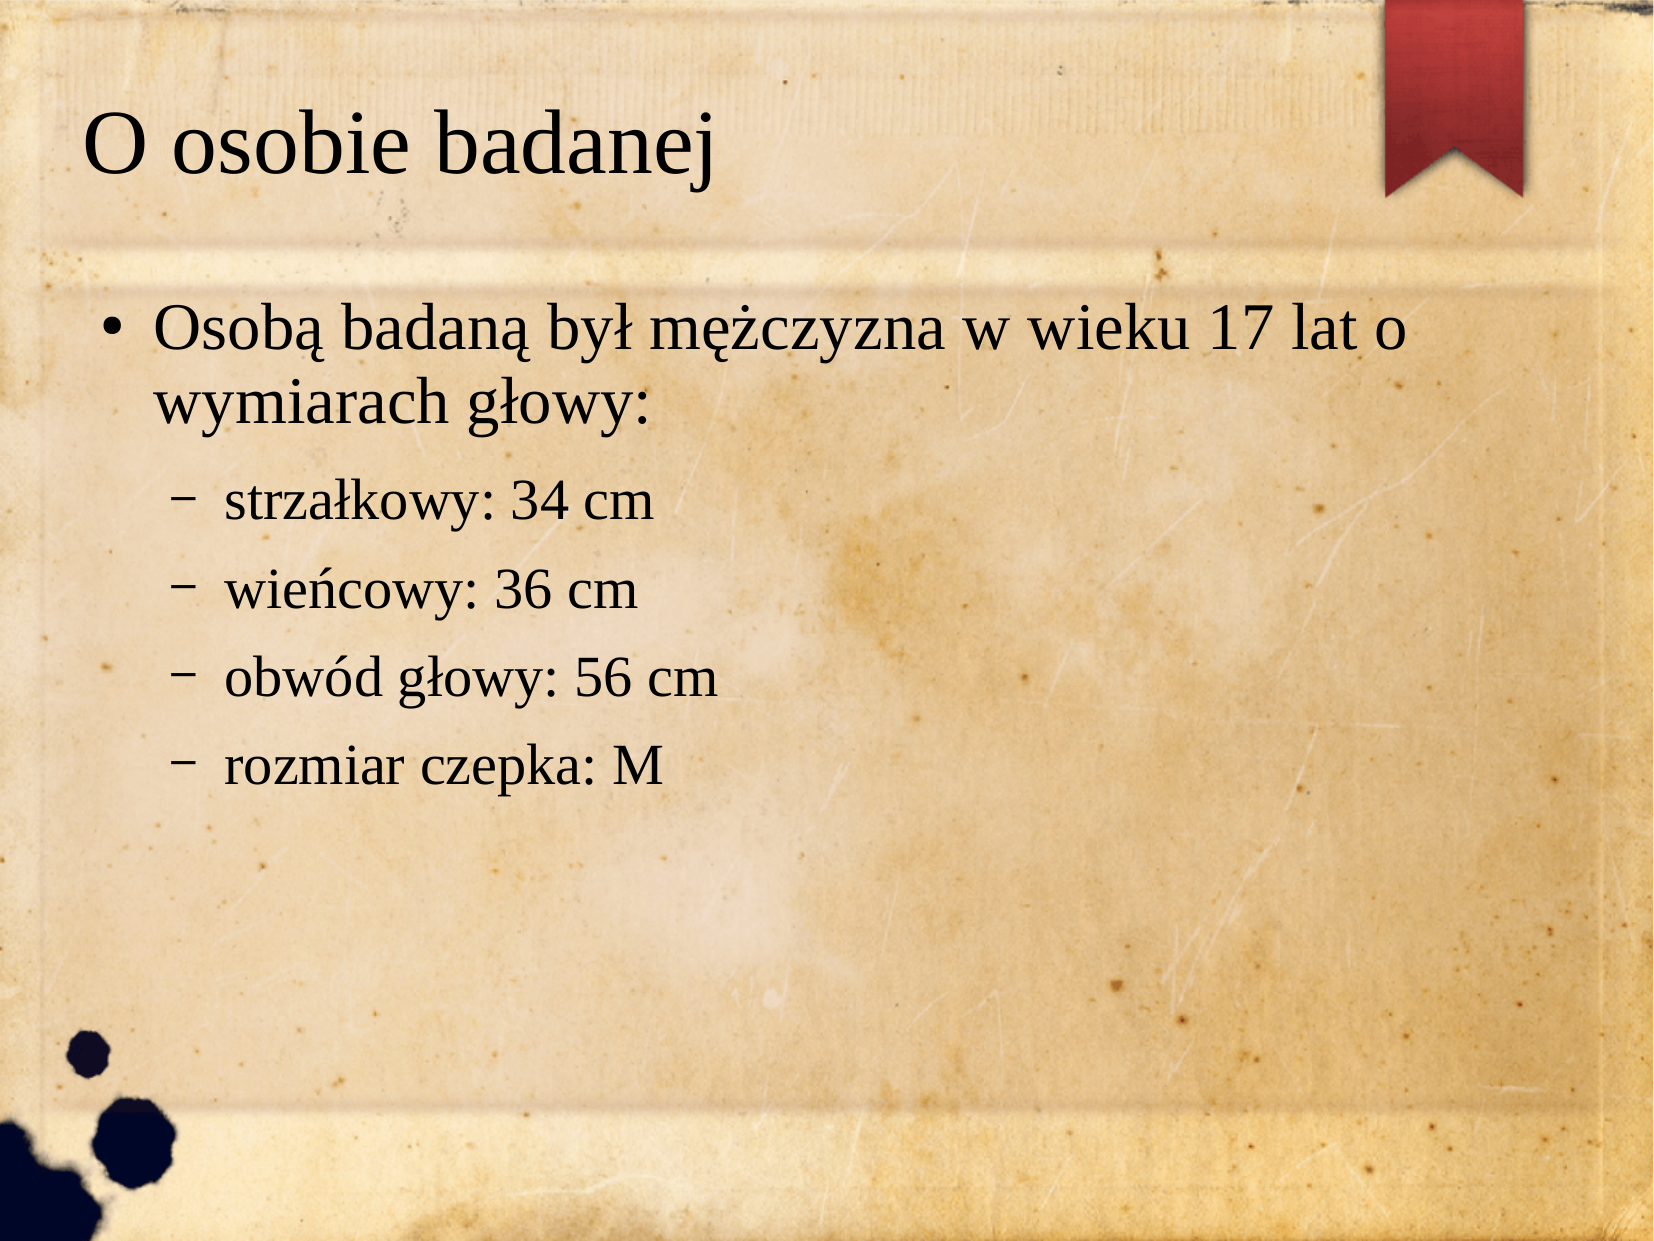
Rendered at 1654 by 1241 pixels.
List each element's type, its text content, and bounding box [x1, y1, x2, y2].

list Osobą badaną był mężczyzna w wieku 17 lat o wymiarach głowy: strzałkowy: 34 cm wieńcowy: 36 cm obwód głowy: 56 cm rozmiar czepka: M [82, 290, 1538, 1010]
title O osobie badanej [82, 49, 1347, 237]
picture [0, 0, 1654, 1241]
